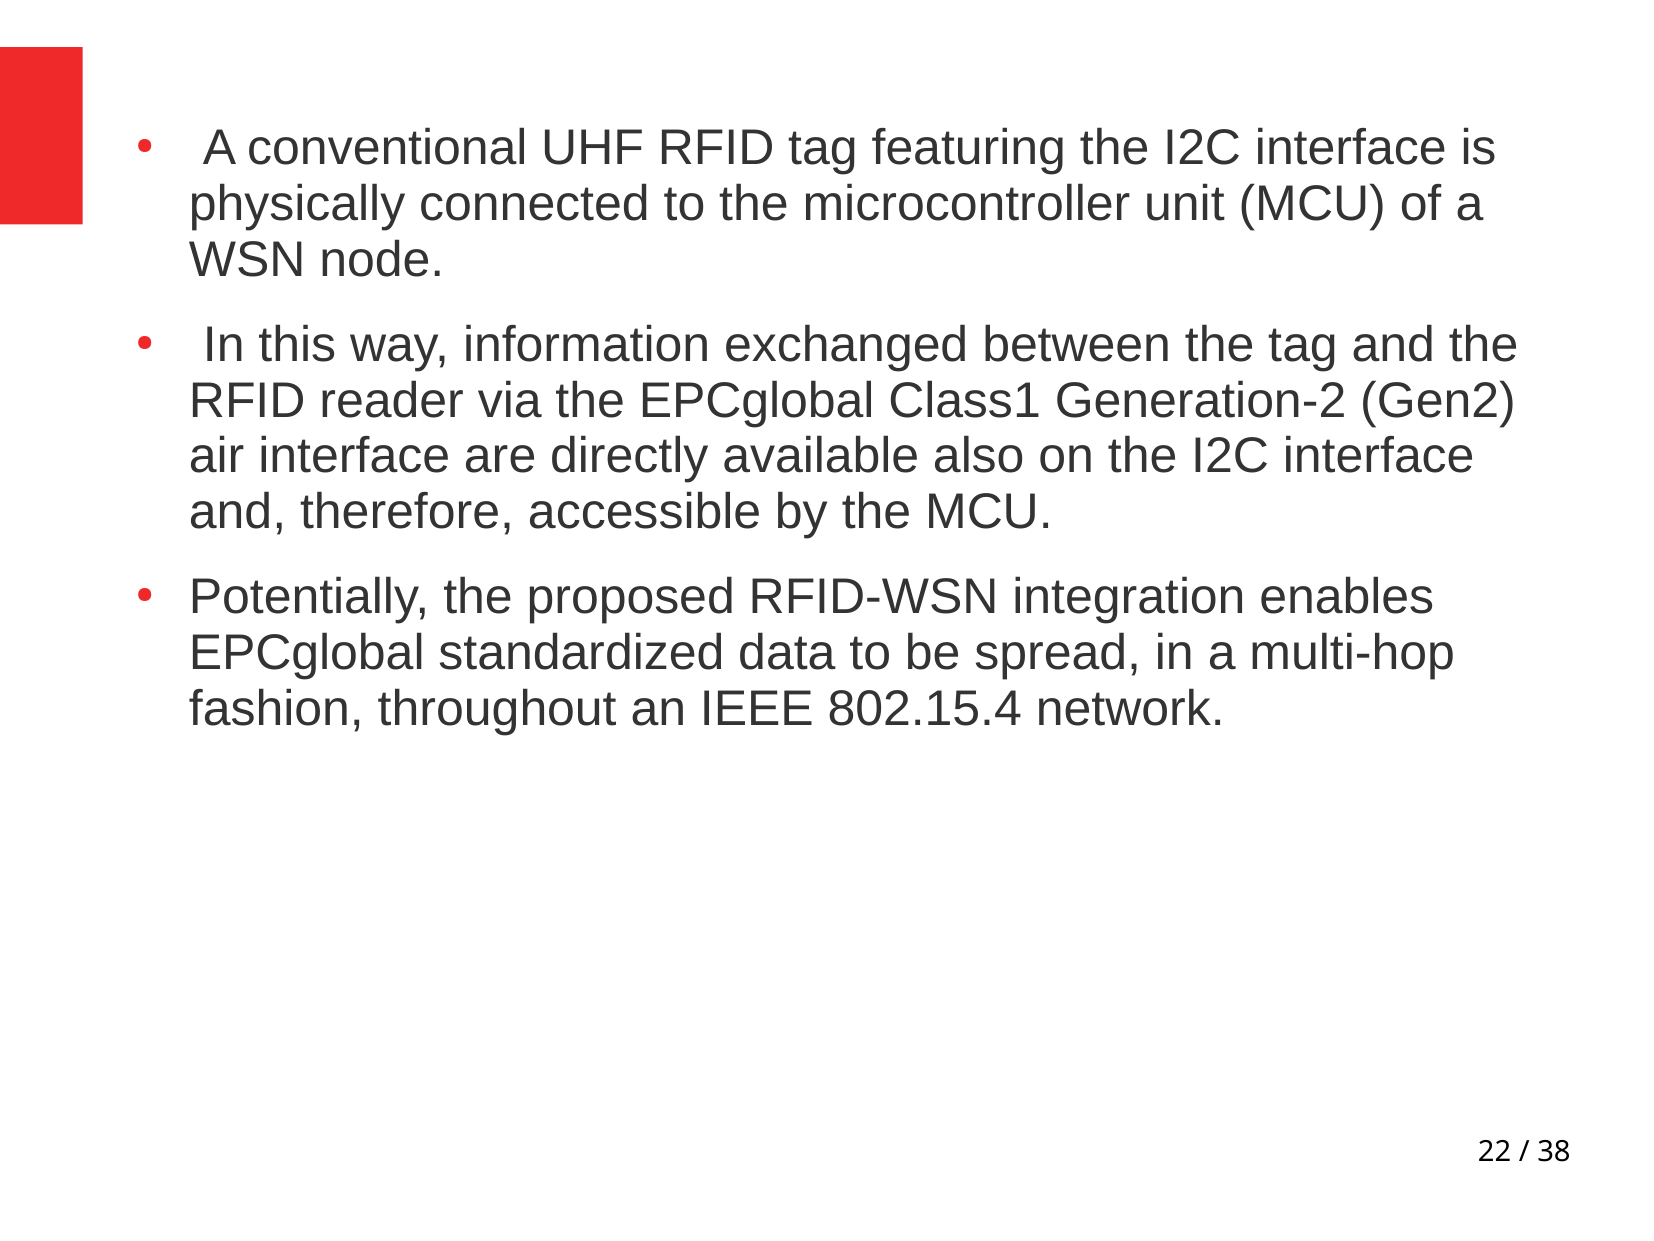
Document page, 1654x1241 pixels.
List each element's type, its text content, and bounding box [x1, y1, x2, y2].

list A conventional UHF RFID tag featuring the I2C interface is physically connected to the microcontroller unit (MCU) of a WSN node. In this way, information exchanged between the tag and the RFID reader via the EPCglobal Class1 Generation-2 (Gen2) air interface are directly available also on the I2C interface and, therefore, accessible by the MCU. Potentially, the proposed RFID-WSN integration enables EPCglobal standardized data to be spread, in a multi-hop fashion, throughout an IEEE 802.15.4 network. [118, 119, 1536, 839]
